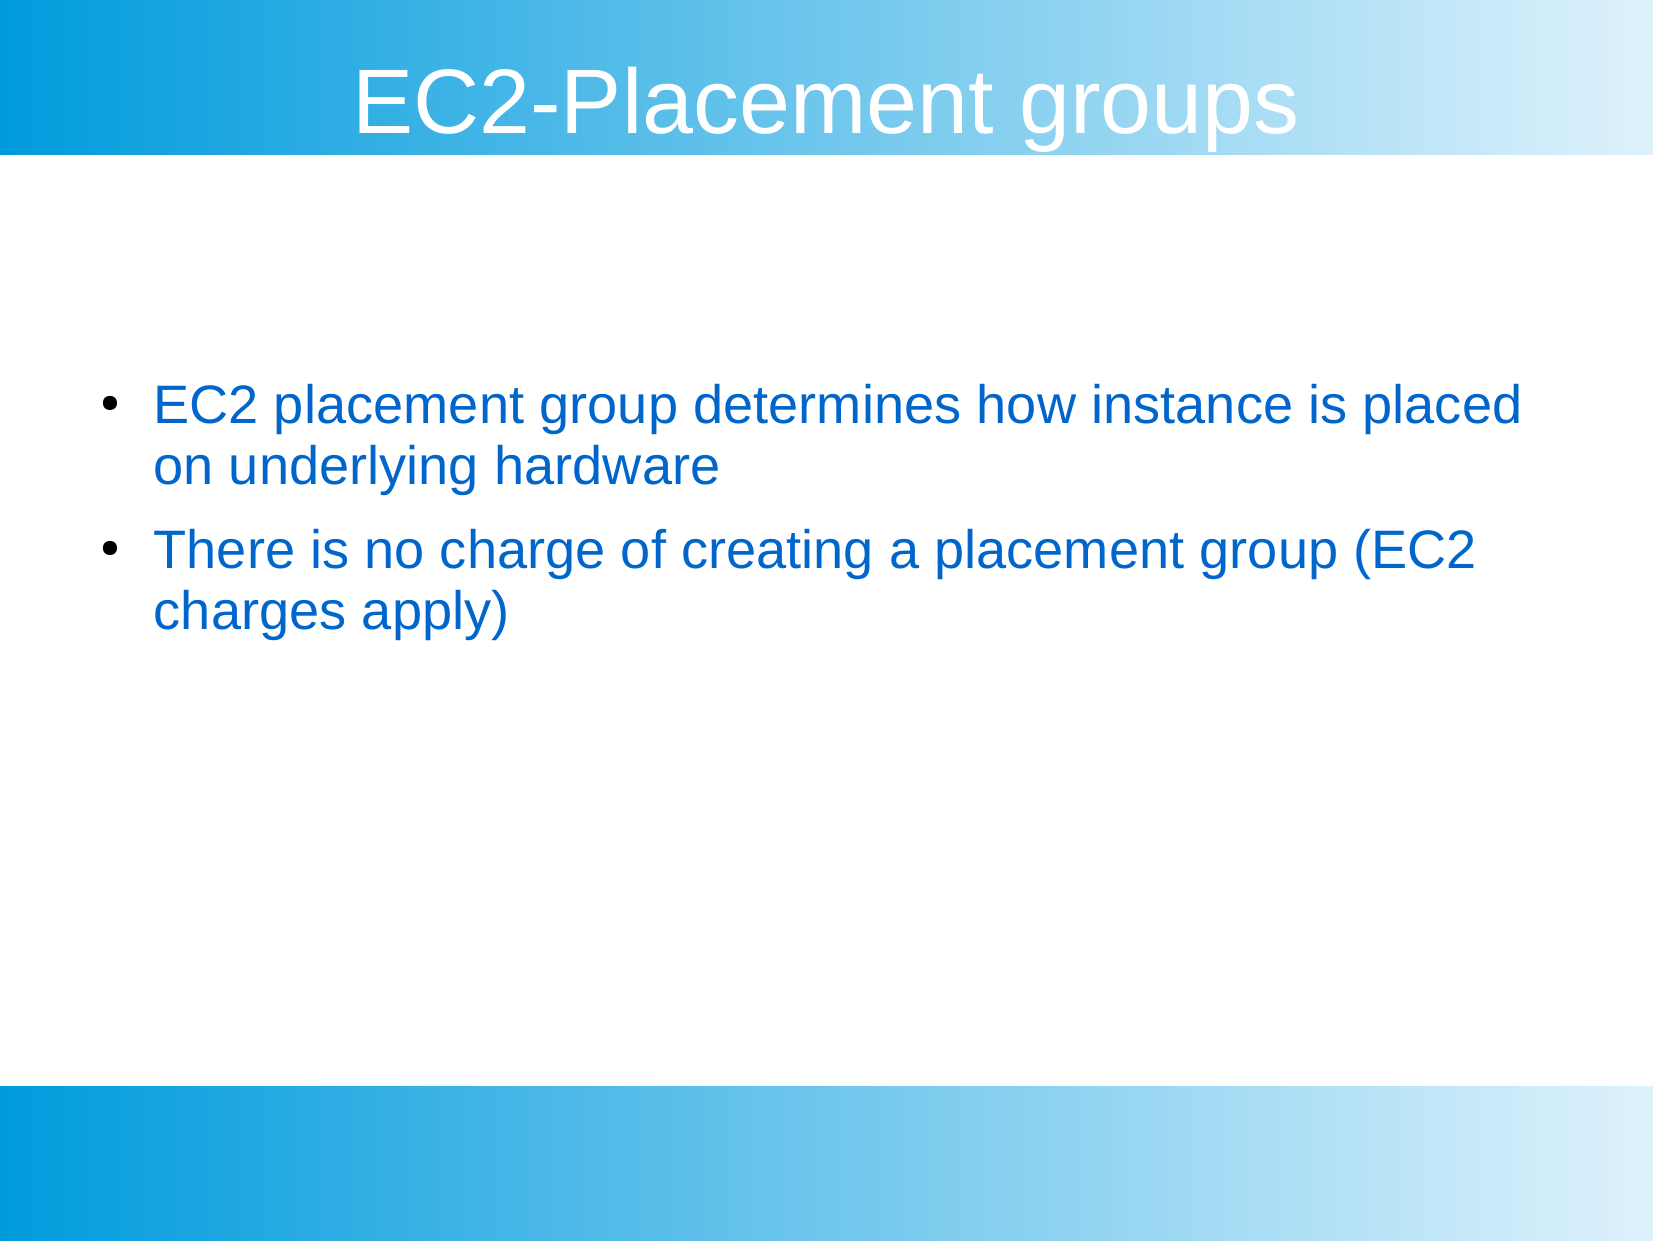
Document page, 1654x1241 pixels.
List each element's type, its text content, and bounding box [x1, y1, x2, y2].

title EC2-Placement groups [82, 49, 1571, 155]
list EC2 placement group determines how instance is placed on underlying hardware There is no charge of creating a placement group (EC2 charges apply) [82, 290, 1571, 1010]
